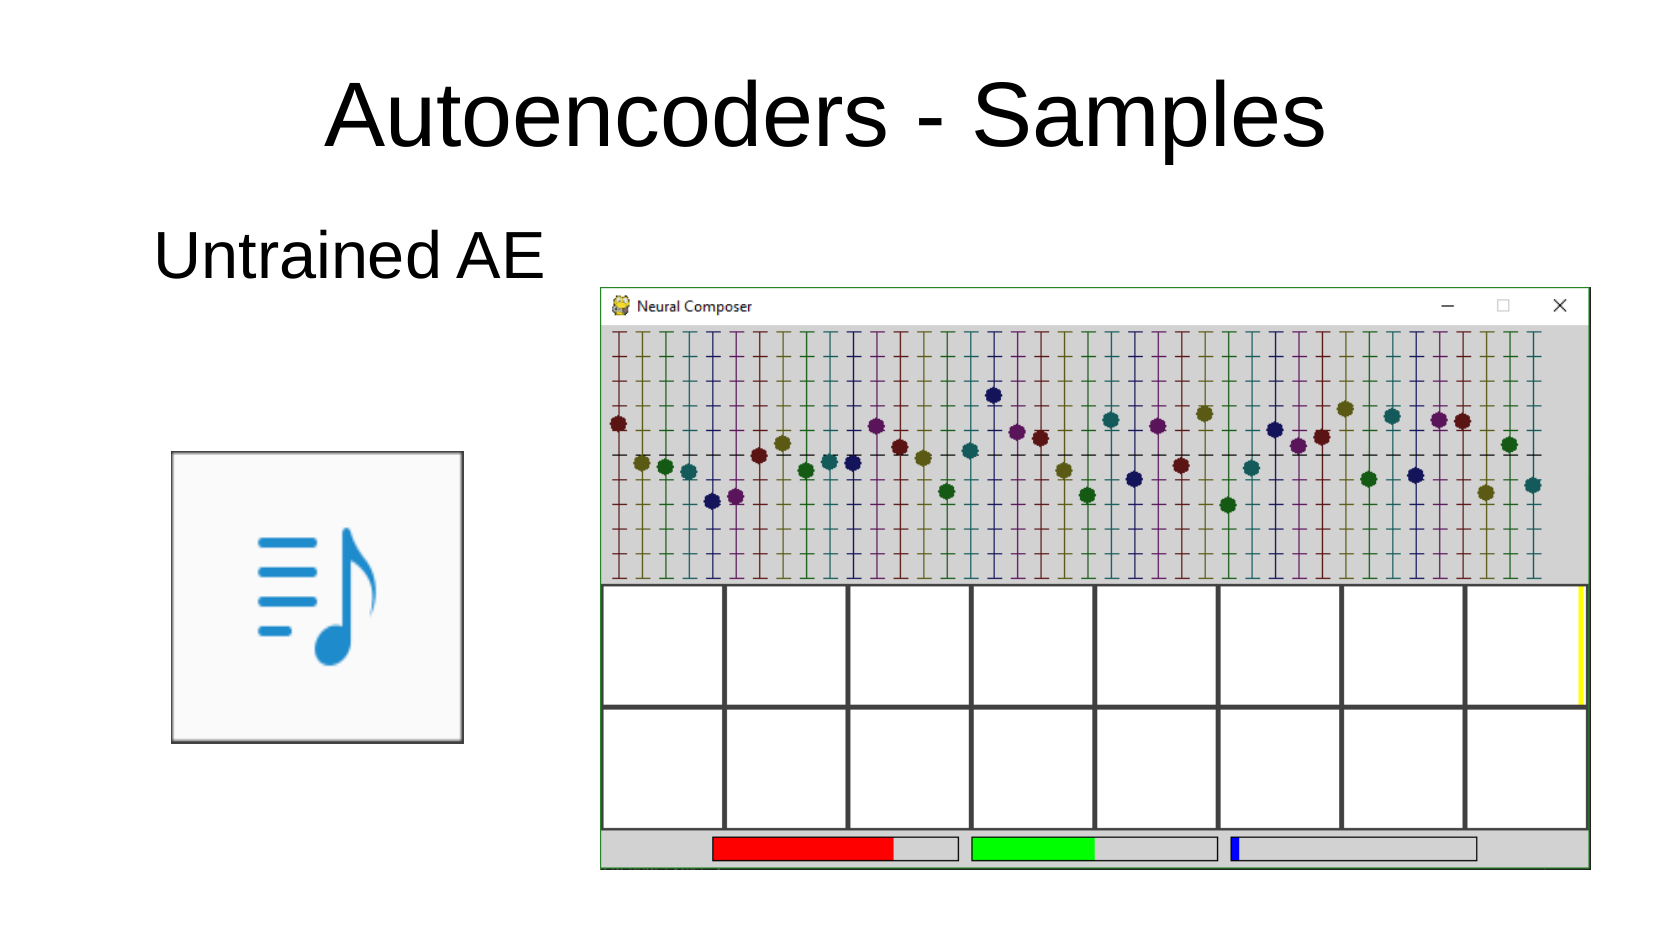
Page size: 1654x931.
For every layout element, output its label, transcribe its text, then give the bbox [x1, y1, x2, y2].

picture [600, 287, 1591, 871]
list Untrained AE [82, 217, 1571, 758]
text_box [169, 450, 466, 746]
title Autoencoders - Samples [82, 37, 1571, 193]
